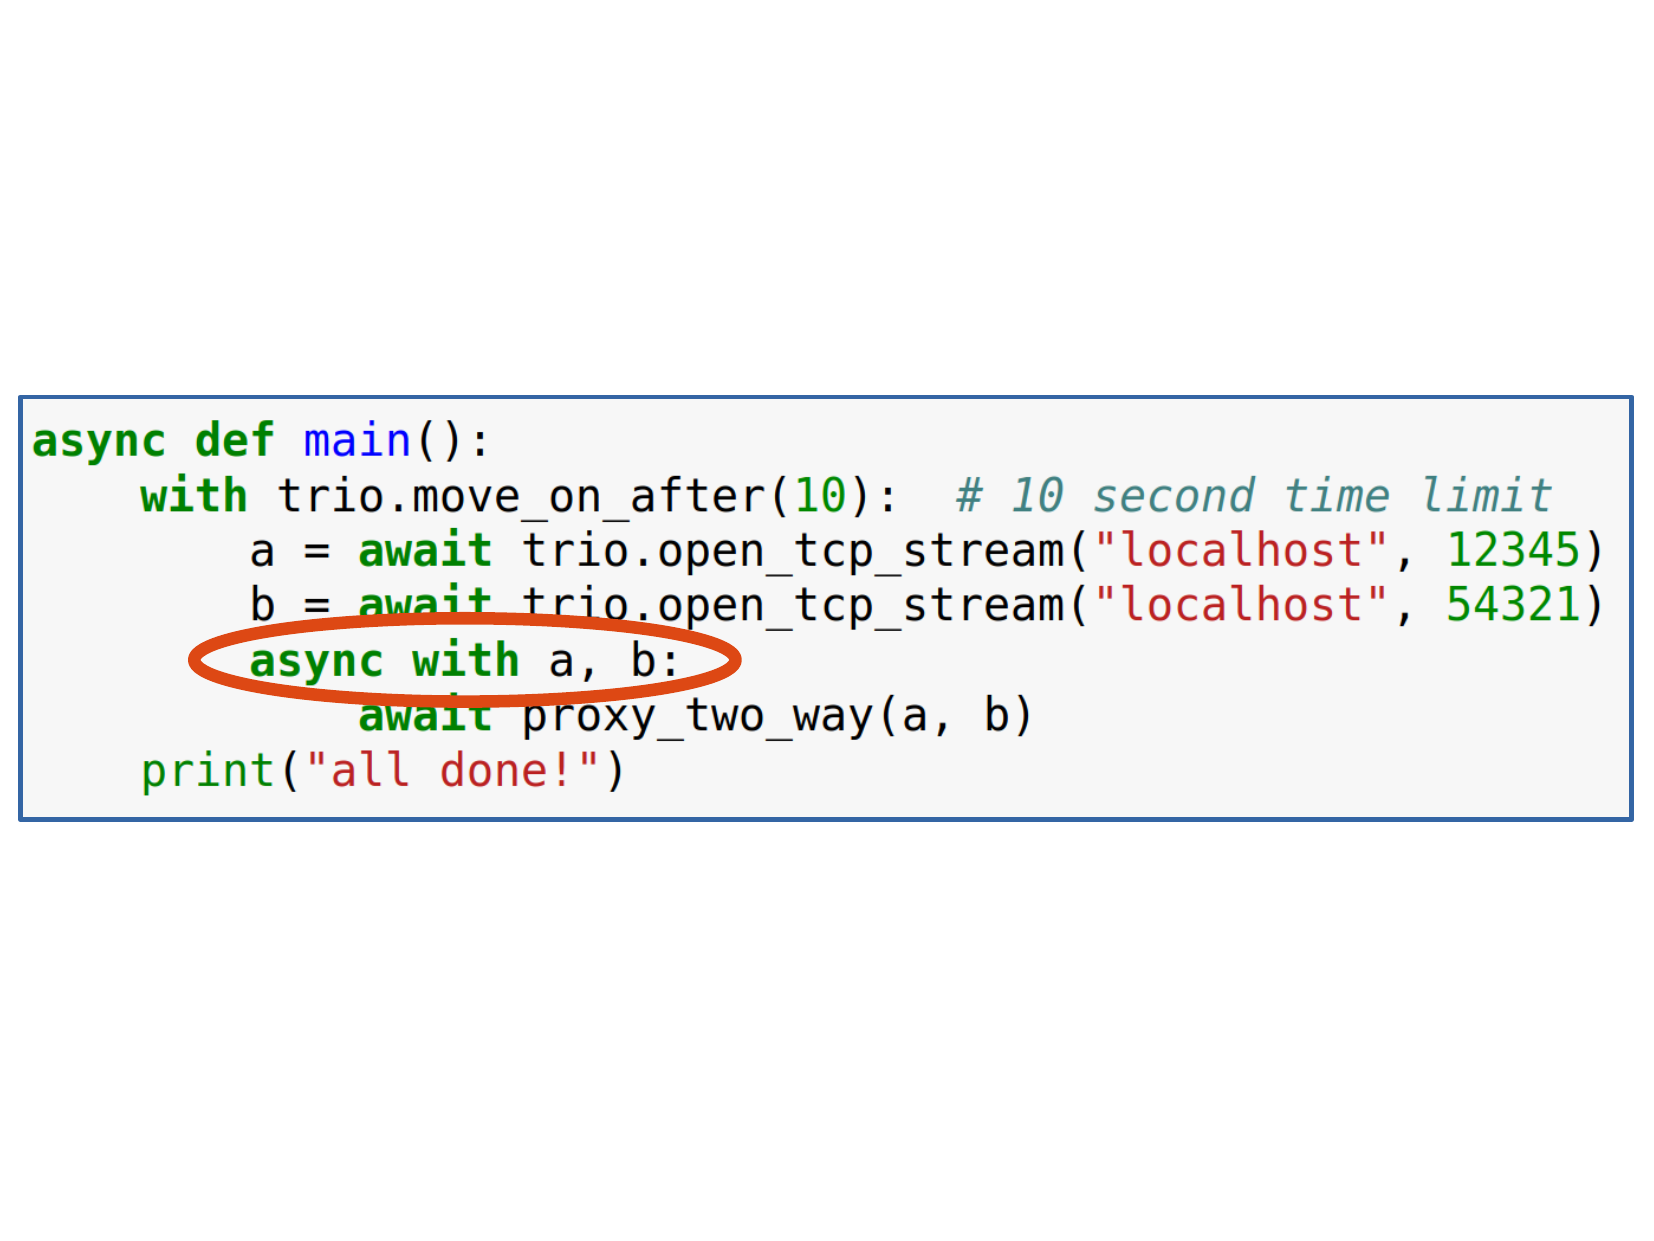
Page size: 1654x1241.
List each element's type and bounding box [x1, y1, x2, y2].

picture [22, 399, 1630, 818]
